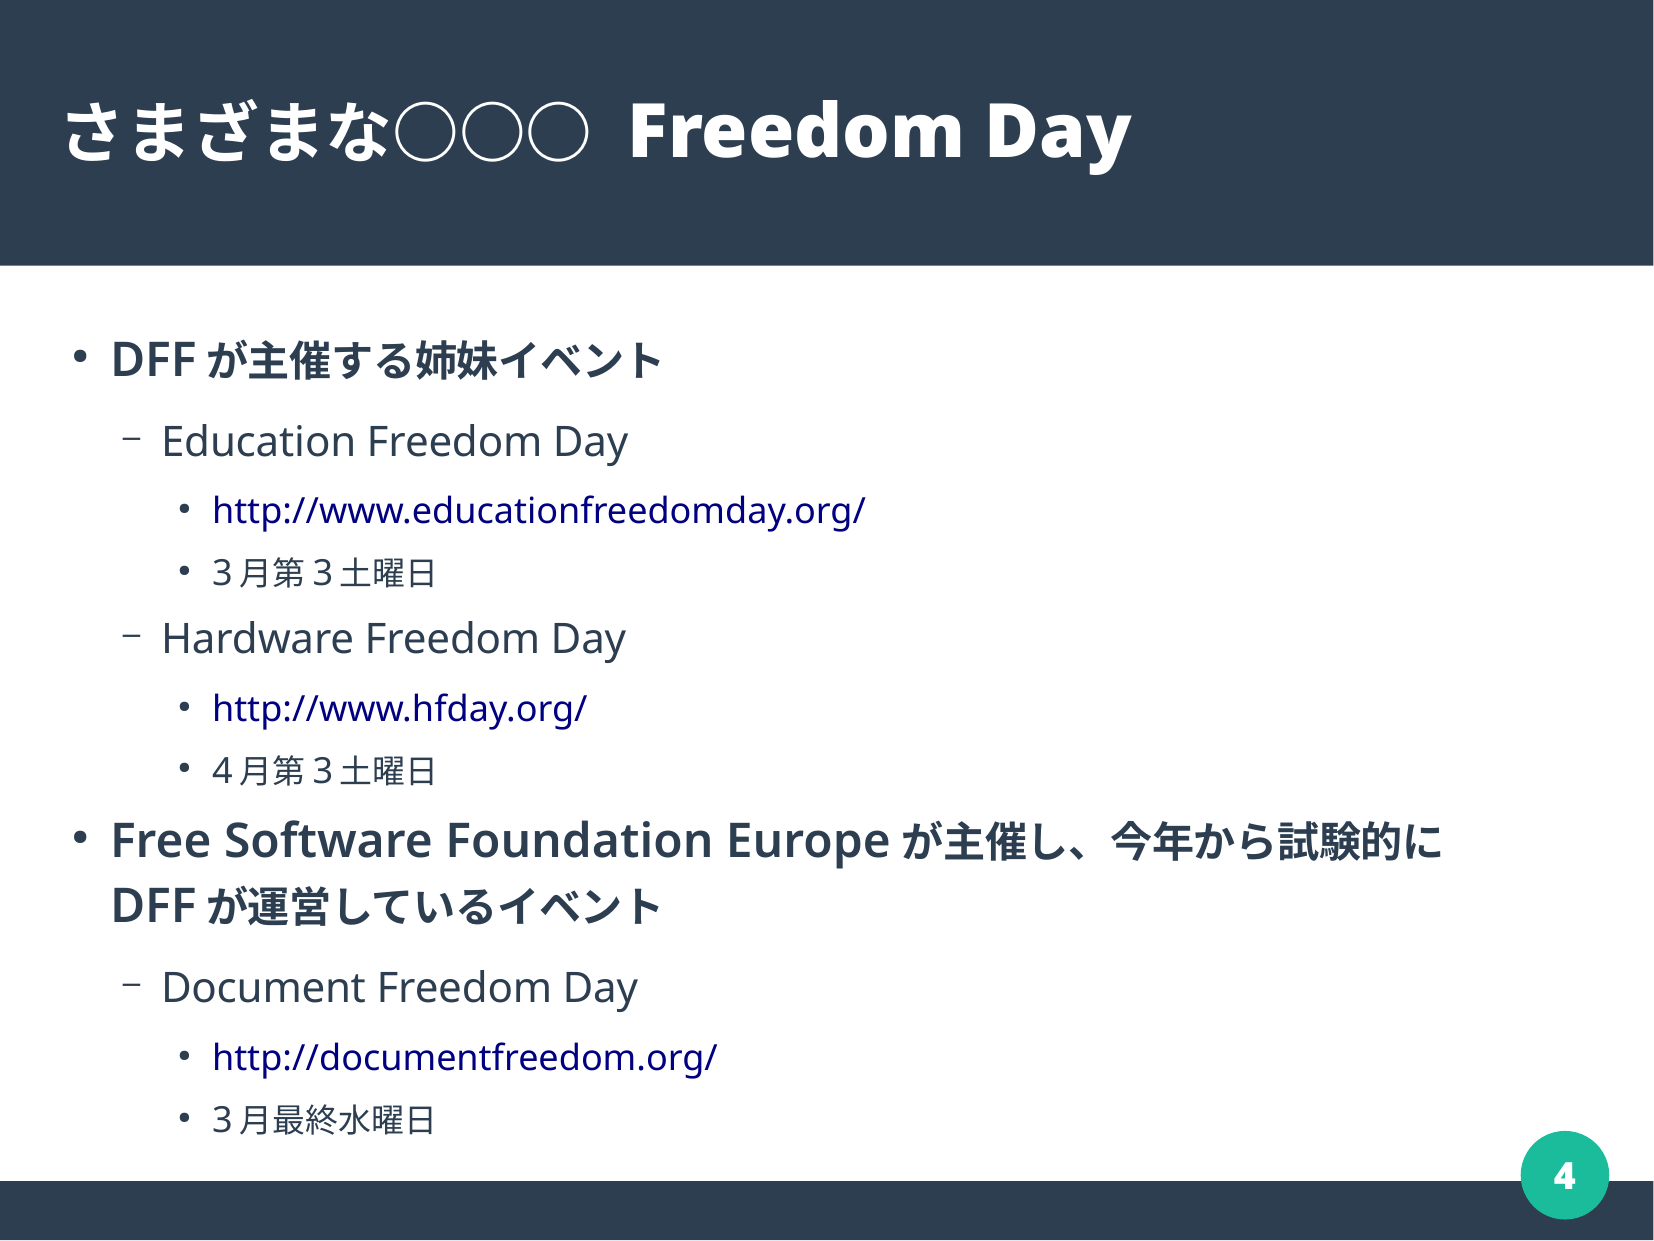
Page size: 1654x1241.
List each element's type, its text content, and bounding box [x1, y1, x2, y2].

title さまざまな○○○ Freedom Day [59, 49, 1595, 207]
list DFFが主催する姉妹イベント Education Freedom Day http://www.educationfreedomday.org/ 3月第3土曜日 Hardware Freedom Day http://www.hfday.org/ 4月第3土曜日 Free Software Foundation Europeが主催し、今年から試験的に DFFが運営しているイベント Document Freedom Day http://documentfreedom.org/ 3月最終水曜日 [59, 324, 1595, 1152]
